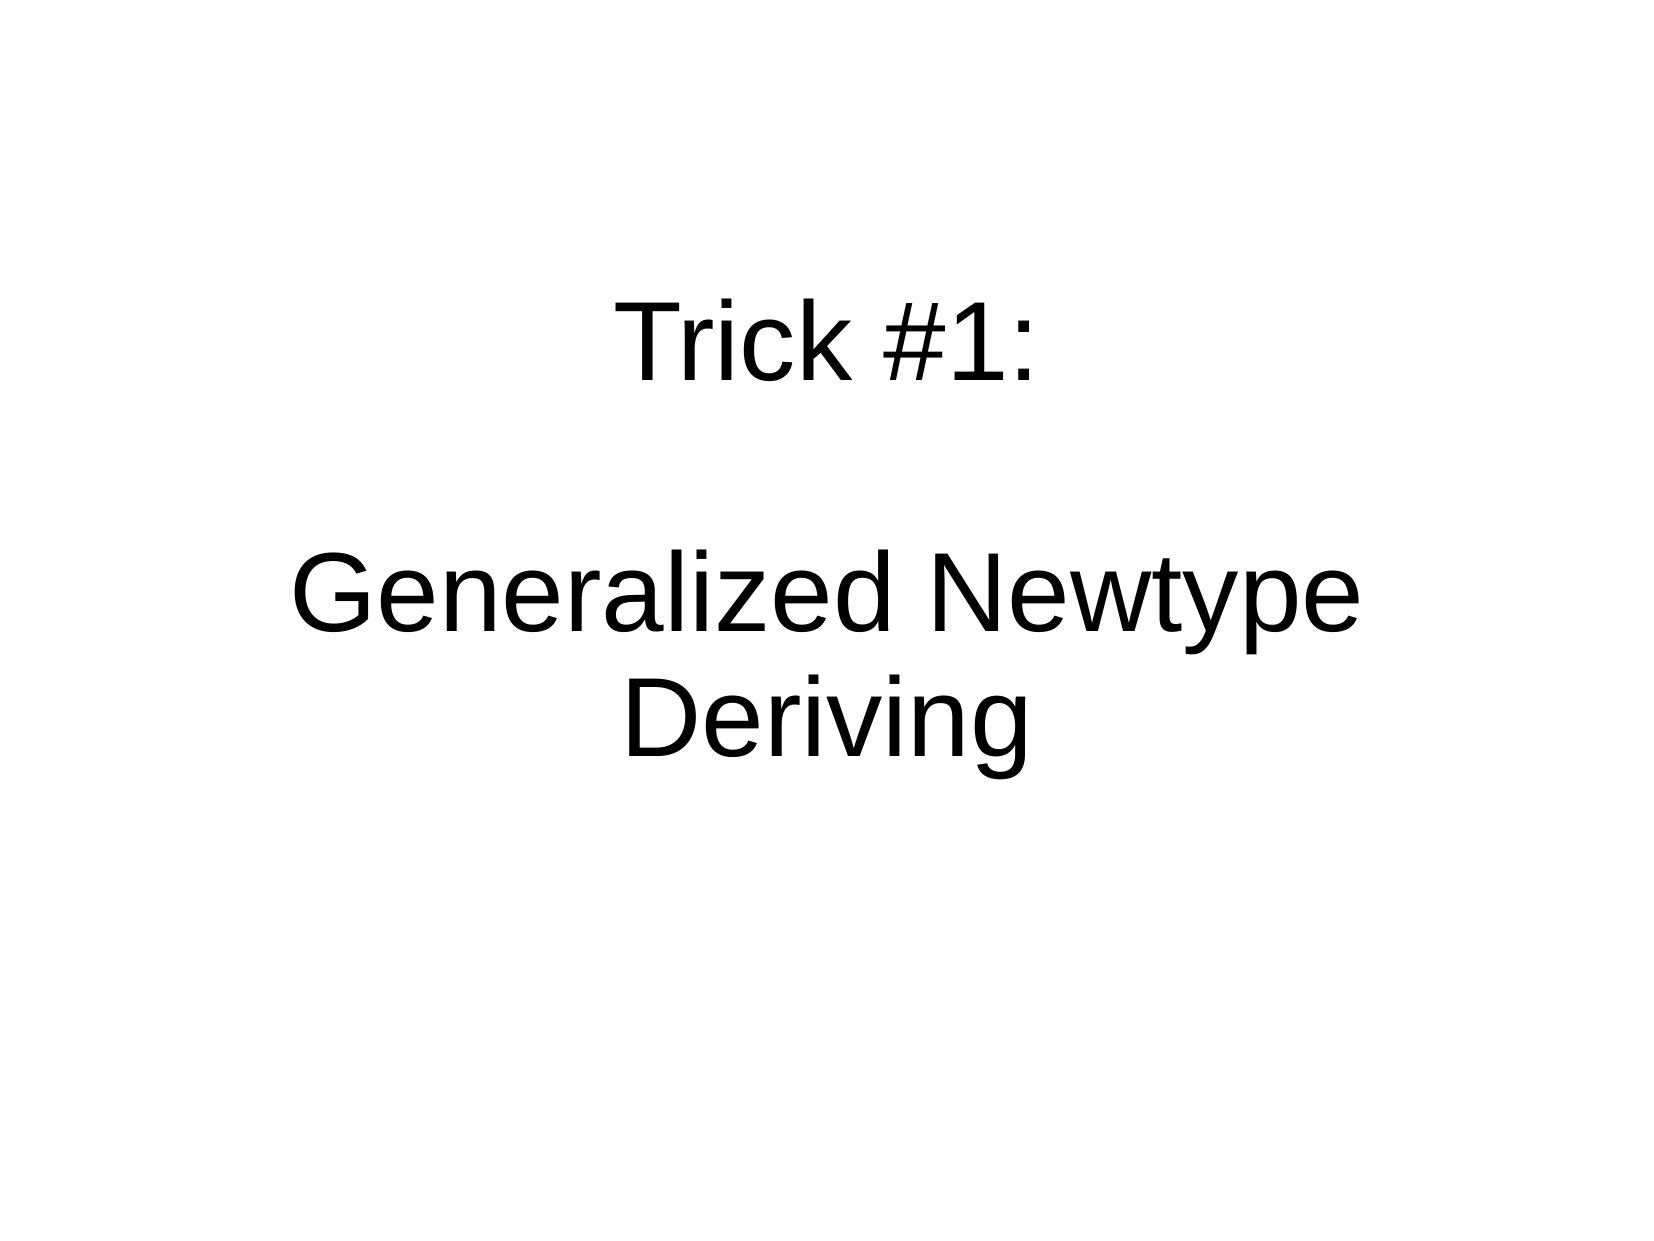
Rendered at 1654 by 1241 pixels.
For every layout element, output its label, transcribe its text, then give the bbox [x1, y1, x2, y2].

subtitle Trick #1: Generalized Newtype Deriving [82, 49, 1571, 1010]
